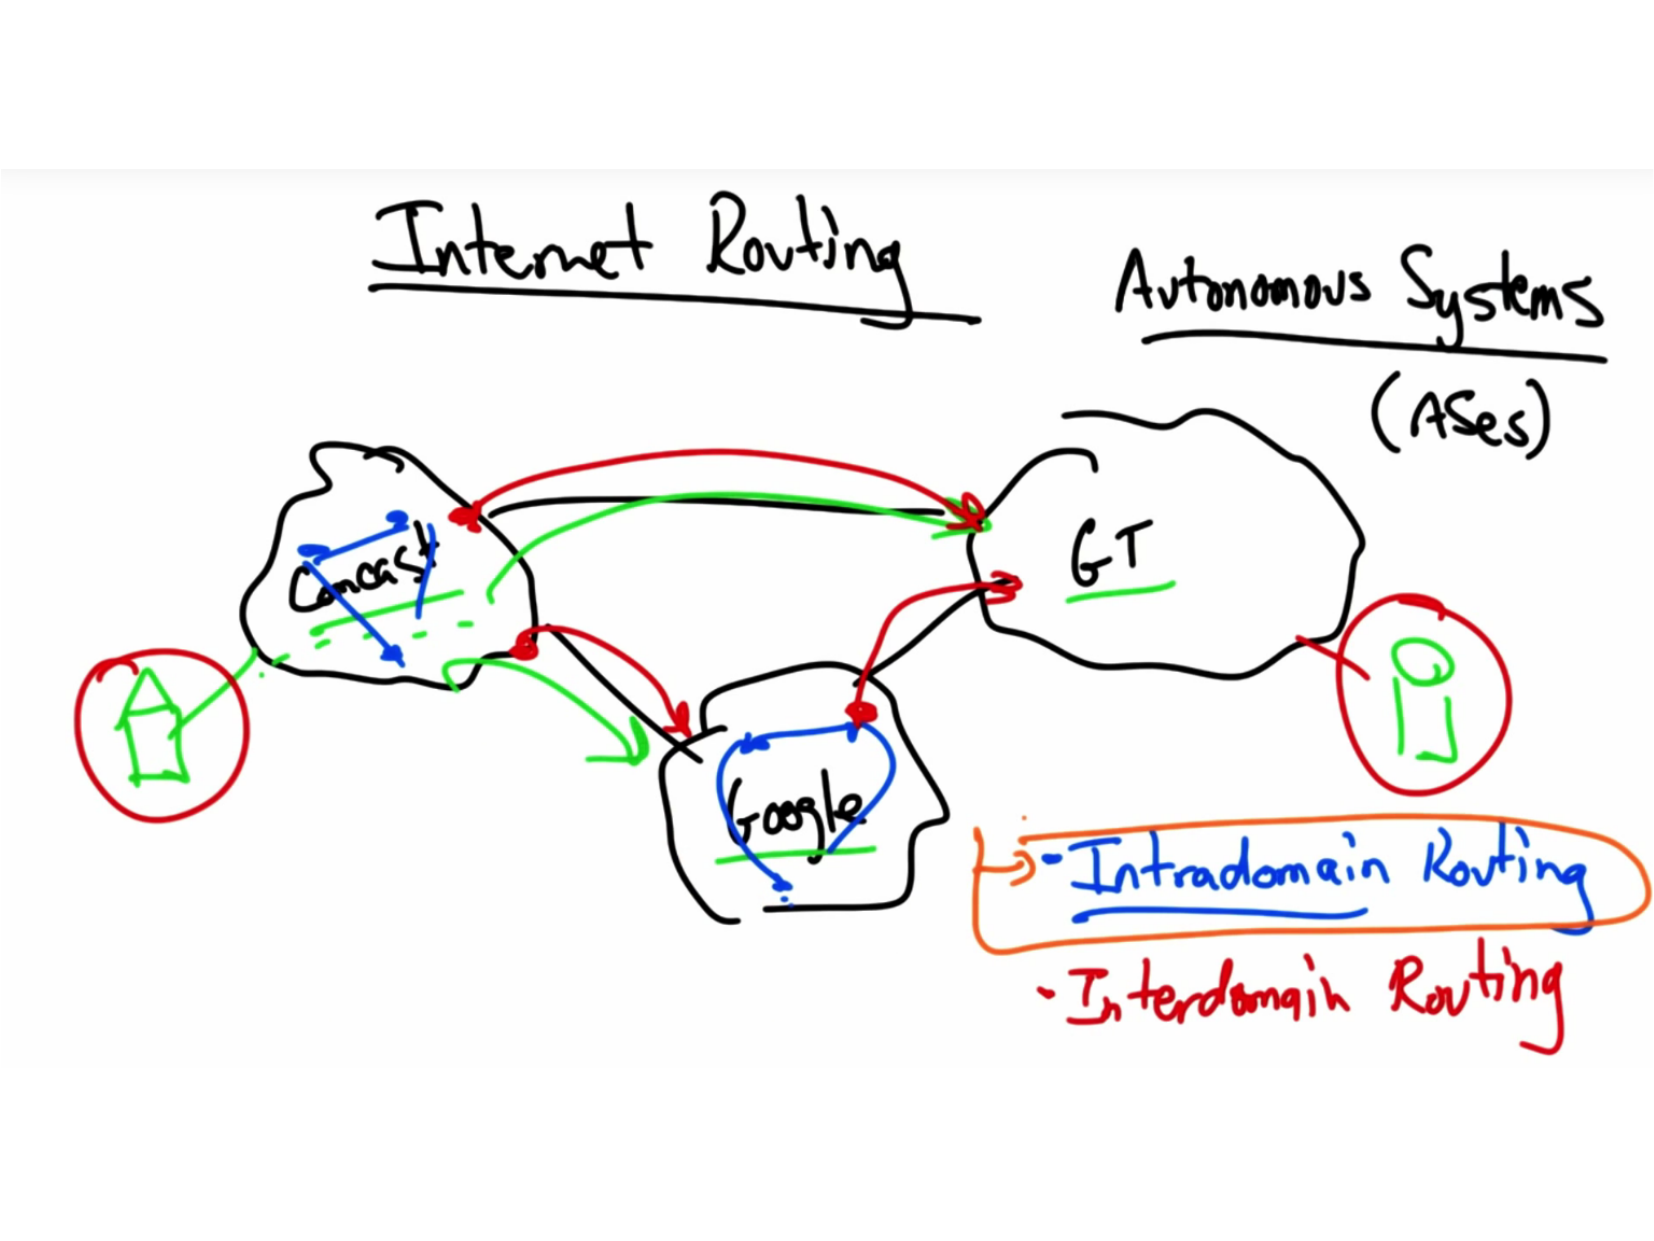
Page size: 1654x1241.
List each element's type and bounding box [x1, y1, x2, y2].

picture [1, 169, 1654, 1068]
